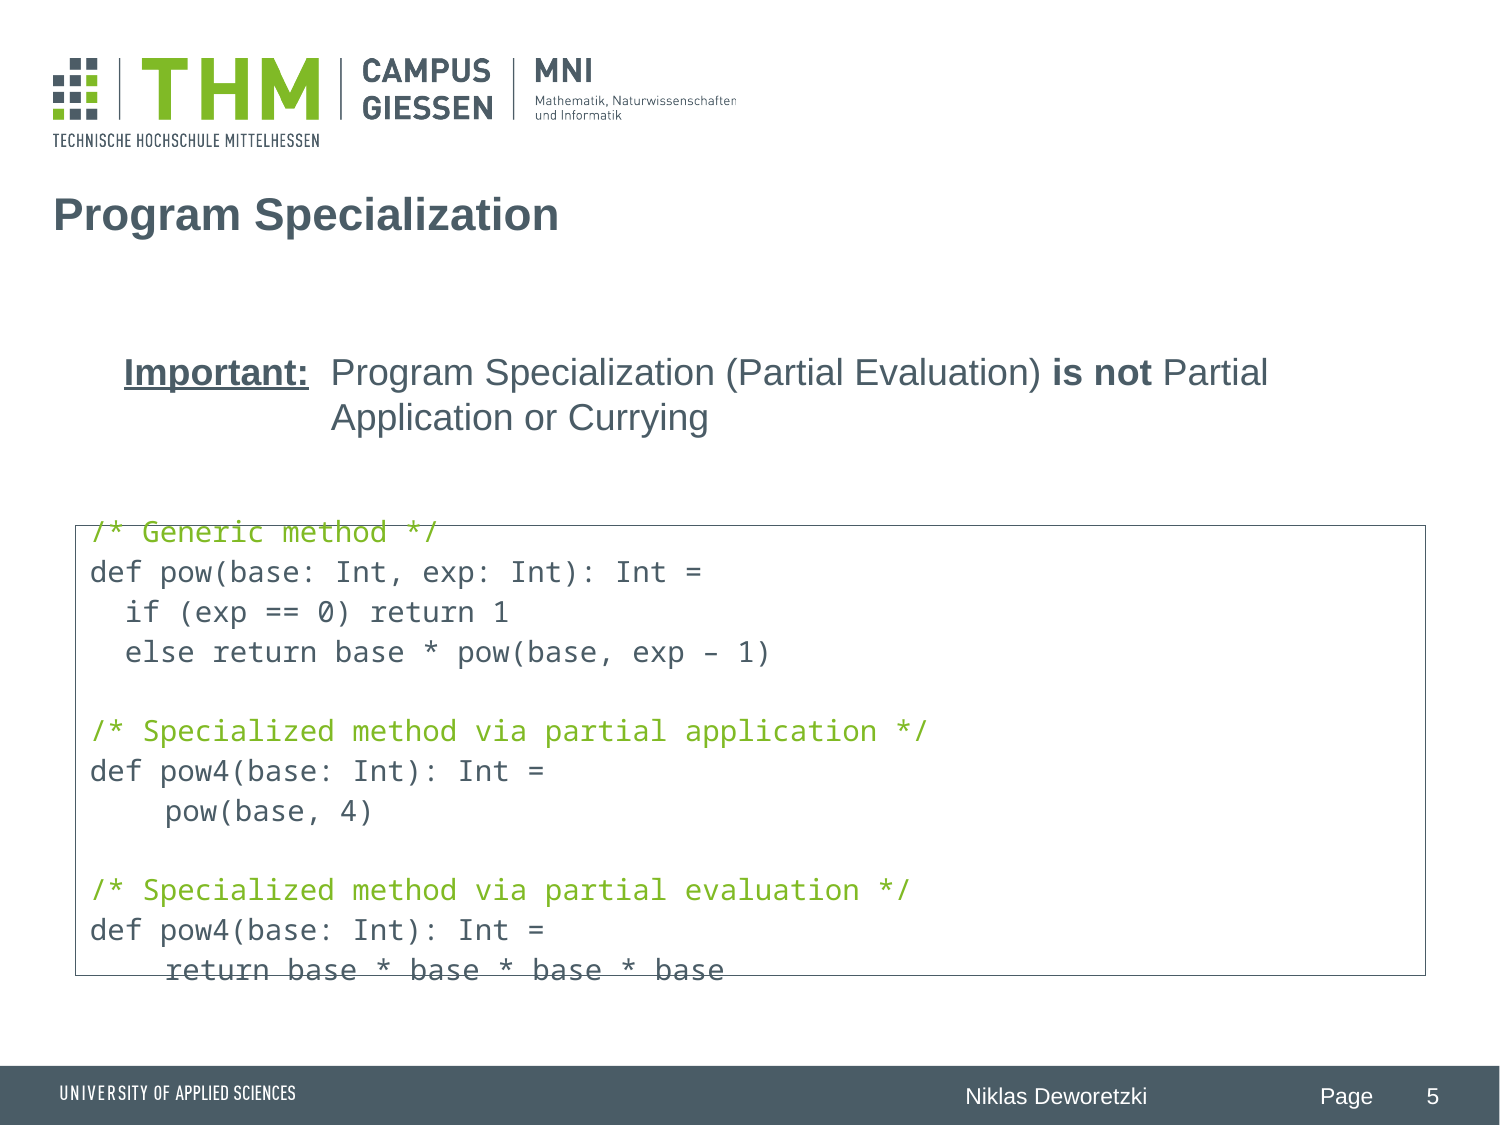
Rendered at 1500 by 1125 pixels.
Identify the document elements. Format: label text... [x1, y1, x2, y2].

title Program Specialization [53, 177, 1435, 265]
picture [53, 58, 736, 147]
text_box /* Generic method */ def pow(base: Int, exp: Int): Int = if (exp == 0) return 1 else return base * pow(base, exp – 1) /* Specialized method via partial application */ def pow4(base: Int): Int = pow(base, 4) /* Specialized method via partial evaluation */ def pow4(base: Int): Int = return base * base * base * base [75, 525, 1426, 976]
slide_number <number> [1376, 1073, 1455, 1118]
list Important: Program Specialization (Partial Evaluation) is not Partial Application or Currying [53, 265, 1436, 488]
picture [59, 1082, 296, 1104]
